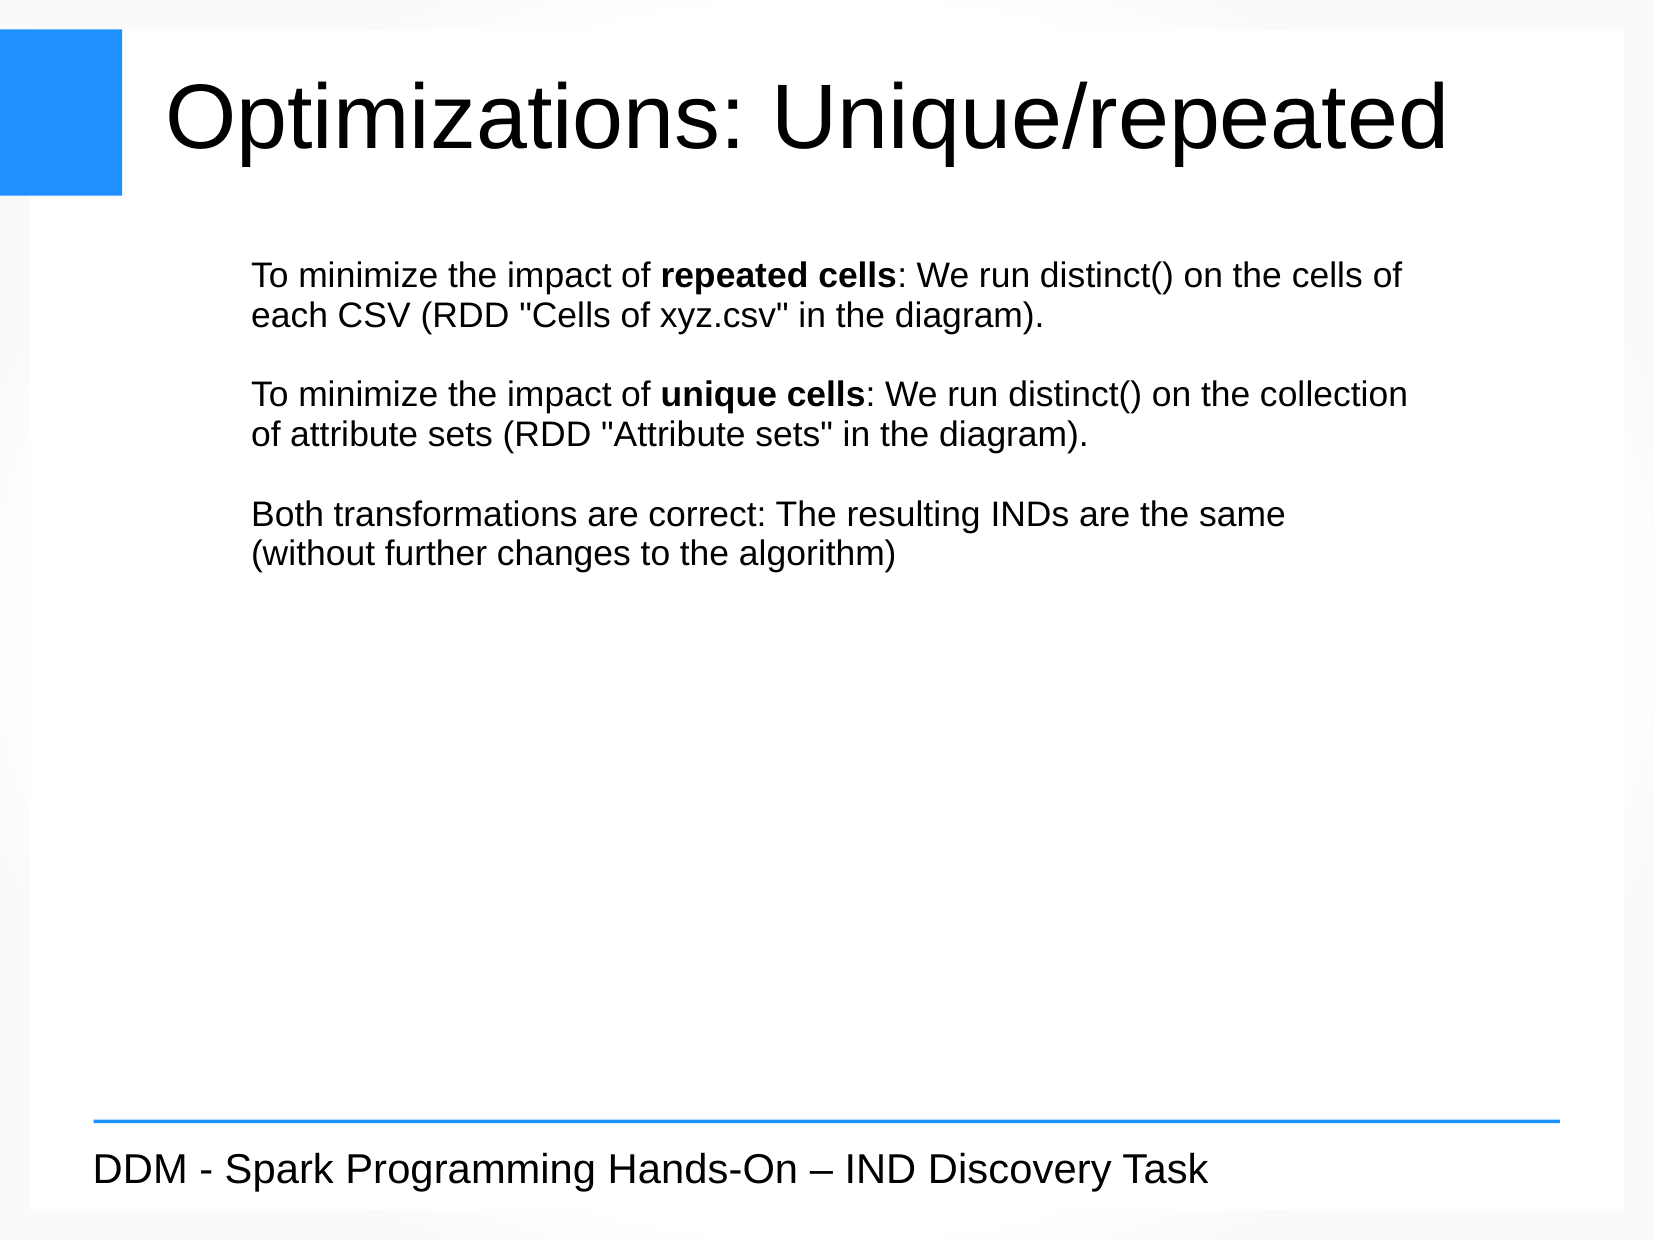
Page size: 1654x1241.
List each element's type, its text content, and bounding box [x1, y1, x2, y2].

text_box DDM - Spark Programming Hands-On – IND Discovery Task [77, 1138, 1560, 1213]
title Optimizations: Unique/repeated [165, 0, 1571, 314]
text_box To minimize the impact of repeated cells: We run distinct() on the cells of each CSV (RDD "Cells of xyz.csv" in the diagram). To minimize the impact of unique cells: We run distinct() on the collection of attribute sets (RDD "Attribute sets" in the diagram). Both transformations are correct: The resulting INDs are the same (without further changes to the algorithm) [236, 248, 1430, 934]
